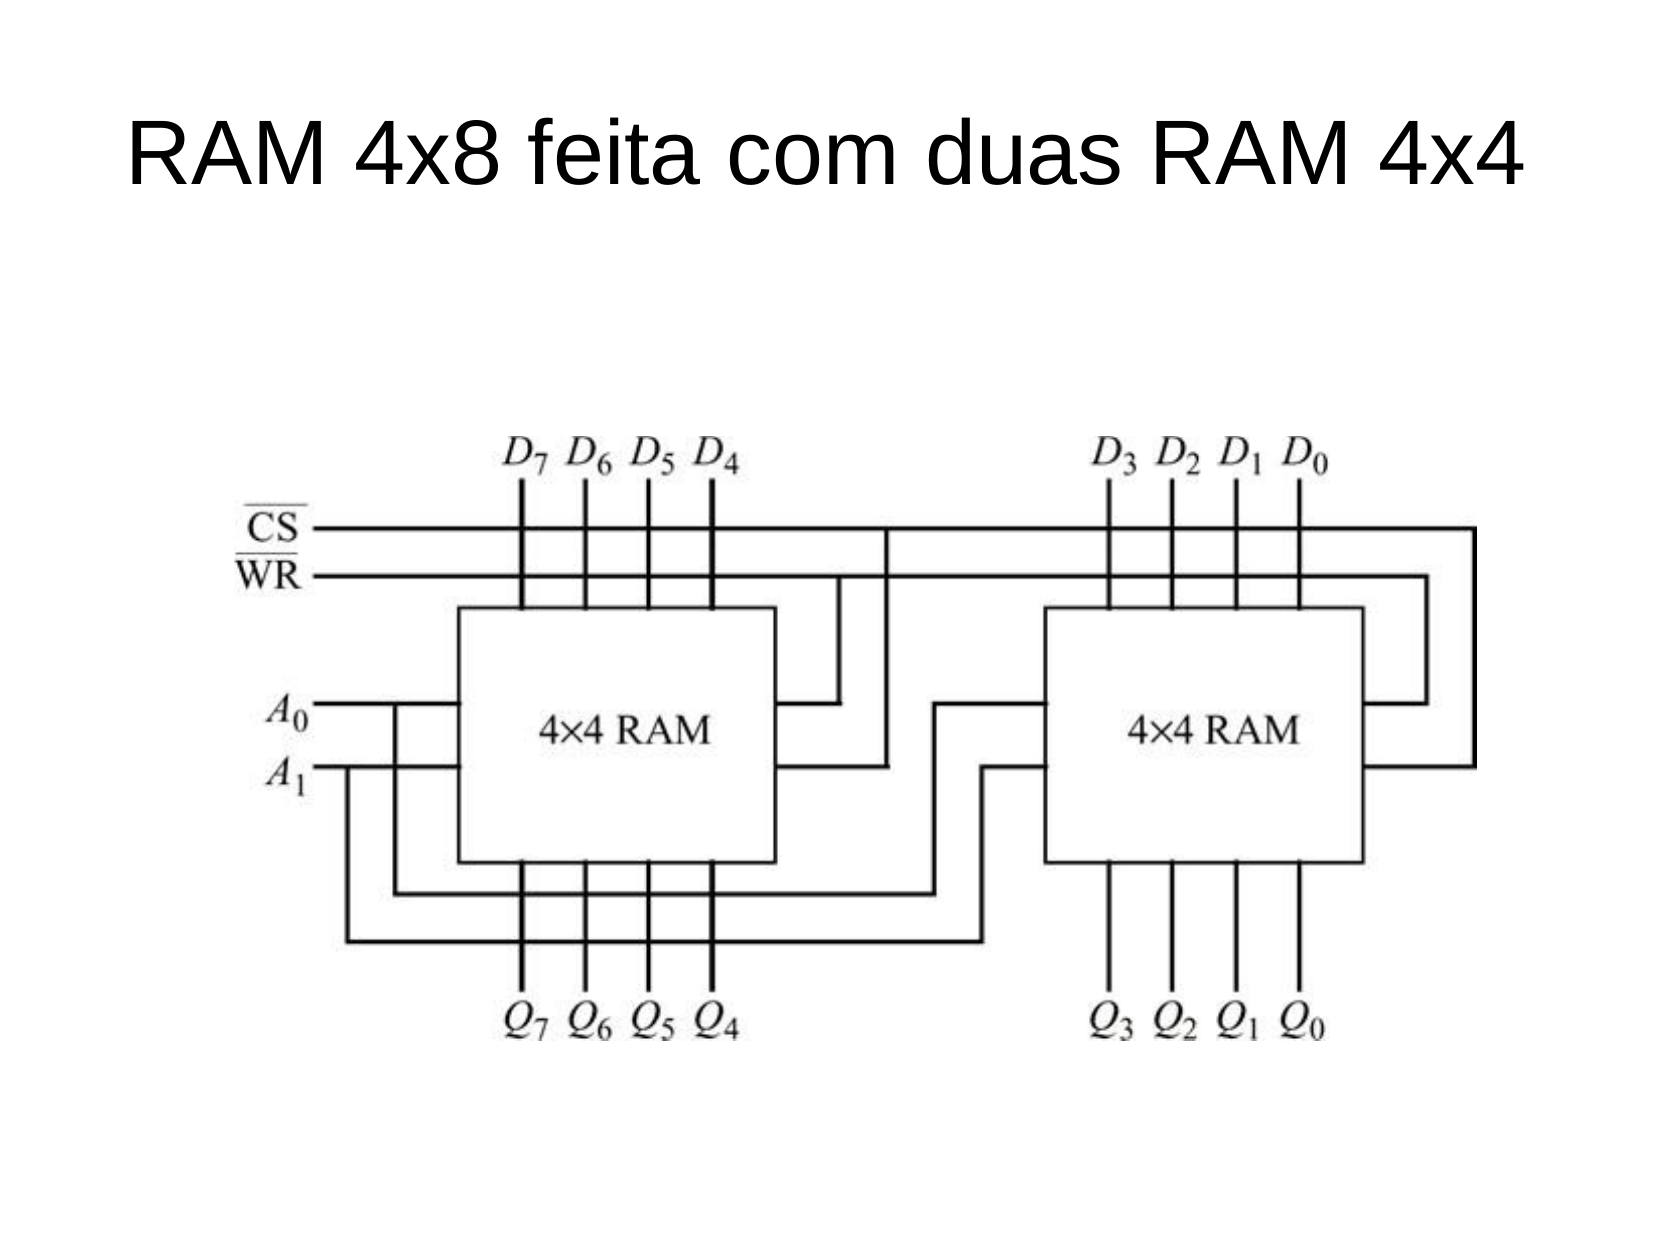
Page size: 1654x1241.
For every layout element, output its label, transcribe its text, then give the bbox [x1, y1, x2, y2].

title RAM 4x8 feita com duas RAM 4x4 [82, 49, 1571, 257]
picture [234, 436, 1477, 1041]
